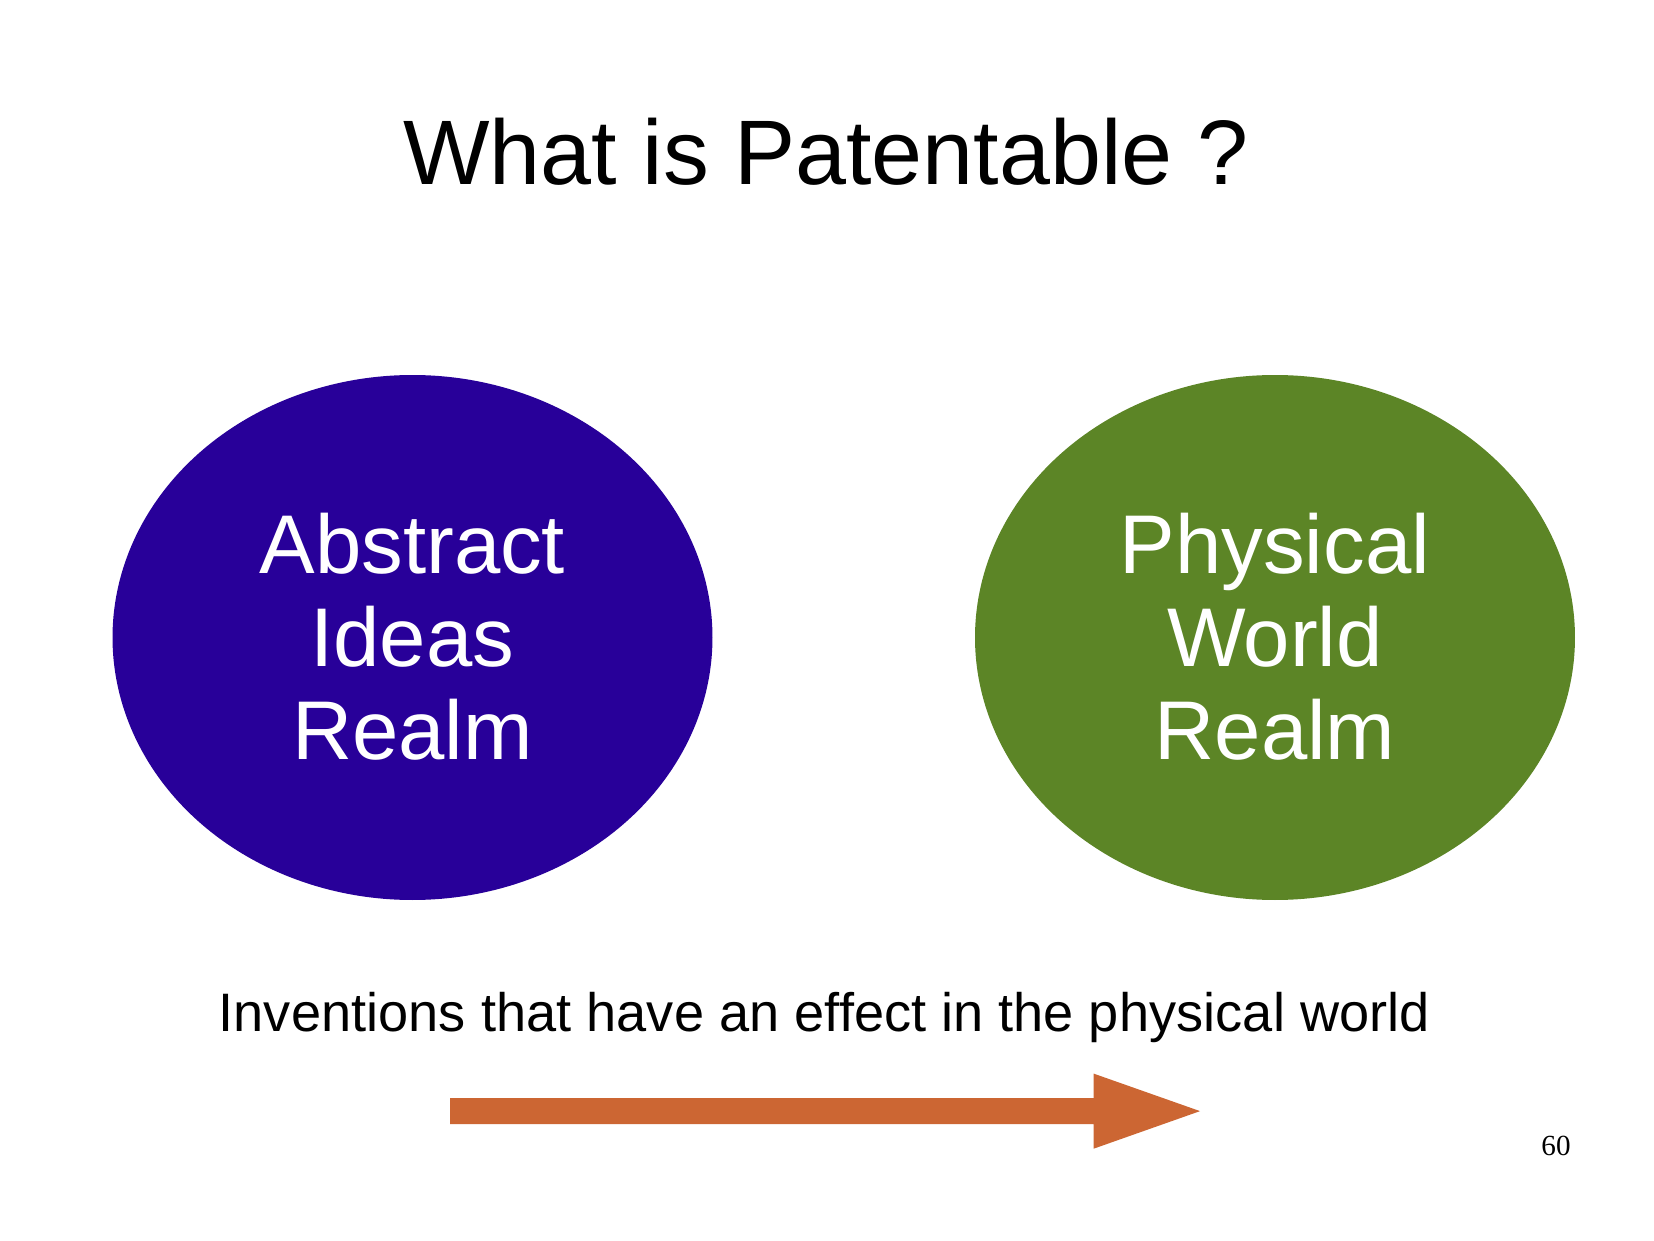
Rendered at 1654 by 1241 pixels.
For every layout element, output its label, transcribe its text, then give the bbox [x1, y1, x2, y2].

text_box Abstract Ideas Realm [112, 375, 713, 901]
text_box Inventions that have an effect in the physical world [112, 975, 1538, 1051]
title What is Patentable ? [82, 49, 1571, 257]
text_box Physical World Realm [975, 375, 1576, 901]
text_box [450, 1073, 1201, 1149]
